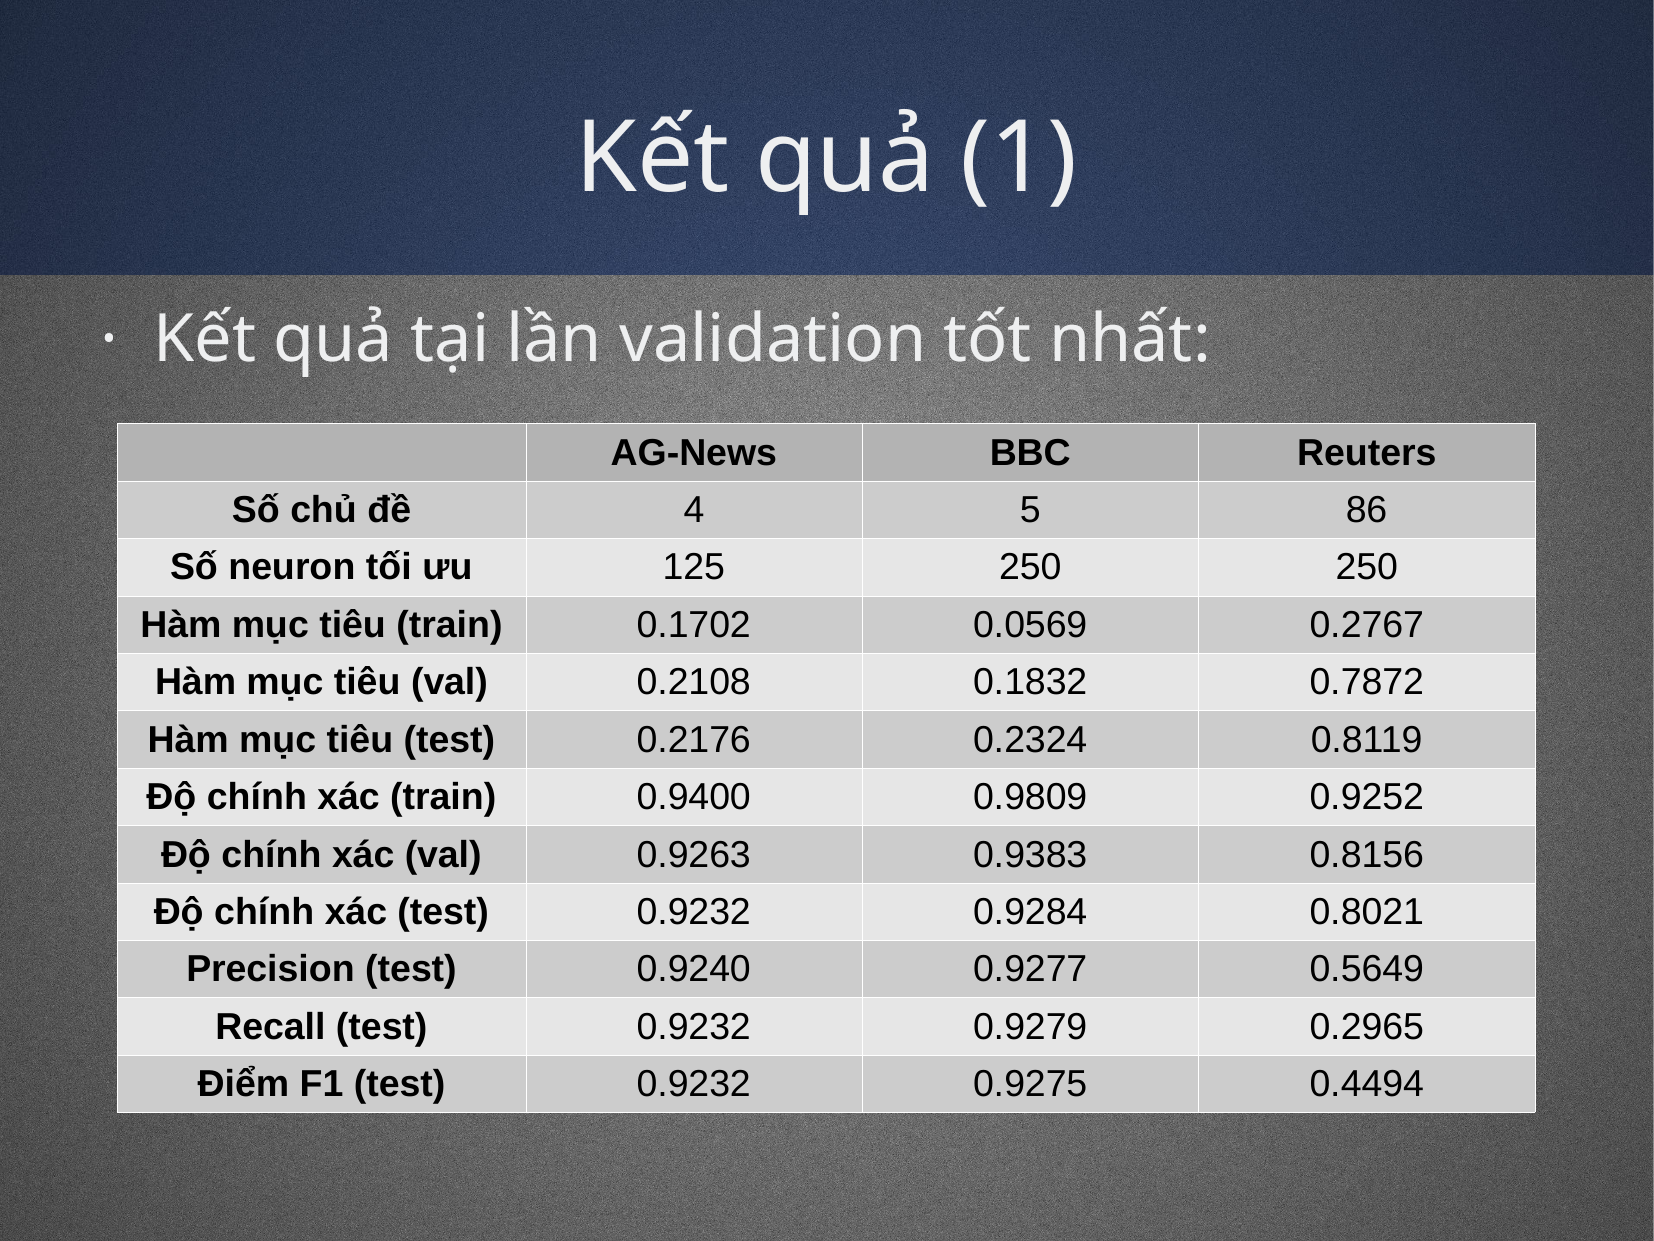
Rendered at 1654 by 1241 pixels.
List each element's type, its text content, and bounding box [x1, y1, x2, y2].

table_cell Độ chính xác (val) [118, 826, 526, 883]
table_cell Độ chính xác (test) [118, 884, 526, 940]
table_cell 0.9232 [527, 998, 862, 1055]
list Kết quả tại lần validation tốt nhất: [82, 290, 1571, 1010]
table_cell 0.9275 [863, 1056, 1198, 1112]
table_cell Precision (test) [118, 941, 526, 997]
table_cell Hàm mục tiêu (test) [118, 711, 526, 768]
picture [0, 0, 1654, 1241]
table_cell 0.9809 [863, 769, 1198, 825]
table_cell 0.8156 [1199, 826, 1535, 883]
table_cell 0.5649 [1199, 941, 1535, 997]
table_cell 0.2176 [527, 711, 862, 768]
table_cell 0.9277 [863, 941, 1198, 997]
table_cell 0.9279 [863, 998, 1198, 1055]
table_cell 0.1702 [527, 597, 862, 653]
table_cell 0.9400 [527, 769, 862, 825]
table_cell 0.1832 [863, 654, 1198, 710]
table_cell 250 [863, 539, 1198, 596]
table_cell 4 [527, 482, 862, 538]
table_cell 0.2324 [863, 711, 1198, 768]
table_cell 0.9240 [527, 941, 862, 997]
table_cell Số neuron tối ưu [118, 539, 526, 596]
table_header [118, 424, 526, 481]
table_cell 5 [863, 482, 1198, 538]
table_cell Hàm mục tiêu (train) [118, 597, 526, 653]
table_cell 0.2108 [527, 654, 862, 710]
table_cell 0.9252 [1199, 769, 1535, 825]
table_cell 0.9284 [863, 884, 1198, 940]
table_cell Độ chính xác (train) [118, 769, 526, 825]
table_cell 0.9232 [527, 1056, 862, 1112]
table_cell 0.2767 [1199, 597, 1535, 653]
table_cell 0.9263 [527, 826, 862, 883]
table_cell 0.0569 [863, 597, 1198, 653]
table_cell 125 [527, 539, 862, 596]
table_header Reuters [1199, 424, 1535, 481]
table_cell 0.9232 [527, 884, 862, 940]
title Kết quả (1) [82, 49, 1571, 257]
table_header BBC [863, 424, 1198, 481]
table_cell 0.8021 [1199, 884, 1535, 940]
table_cell 0.7872 [1199, 654, 1535, 710]
table_cell 0.4494 [1199, 1056, 1535, 1112]
table_header AG-News [527, 424, 862, 481]
table_cell Số chủ đề [118, 482, 526, 538]
table_cell 0.9383 [863, 826, 1198, 883]
table_cell Điểm F1 (test) [118, 1056, 526, 1112]
table_cell 250 [1199, 539, 1535, 596]
table_cell Hàm mục tiêu (val) [118, 654, 526, 710]
table_cell 0.8119 [1199, 711, 1535, 768]
table_cell Recall (test) [118, 998, 526, 1055]
table_cell 86 [1199, 482, 1535, 538]
table_cell 0.2965 [1199, 998, 1535, 1055]
